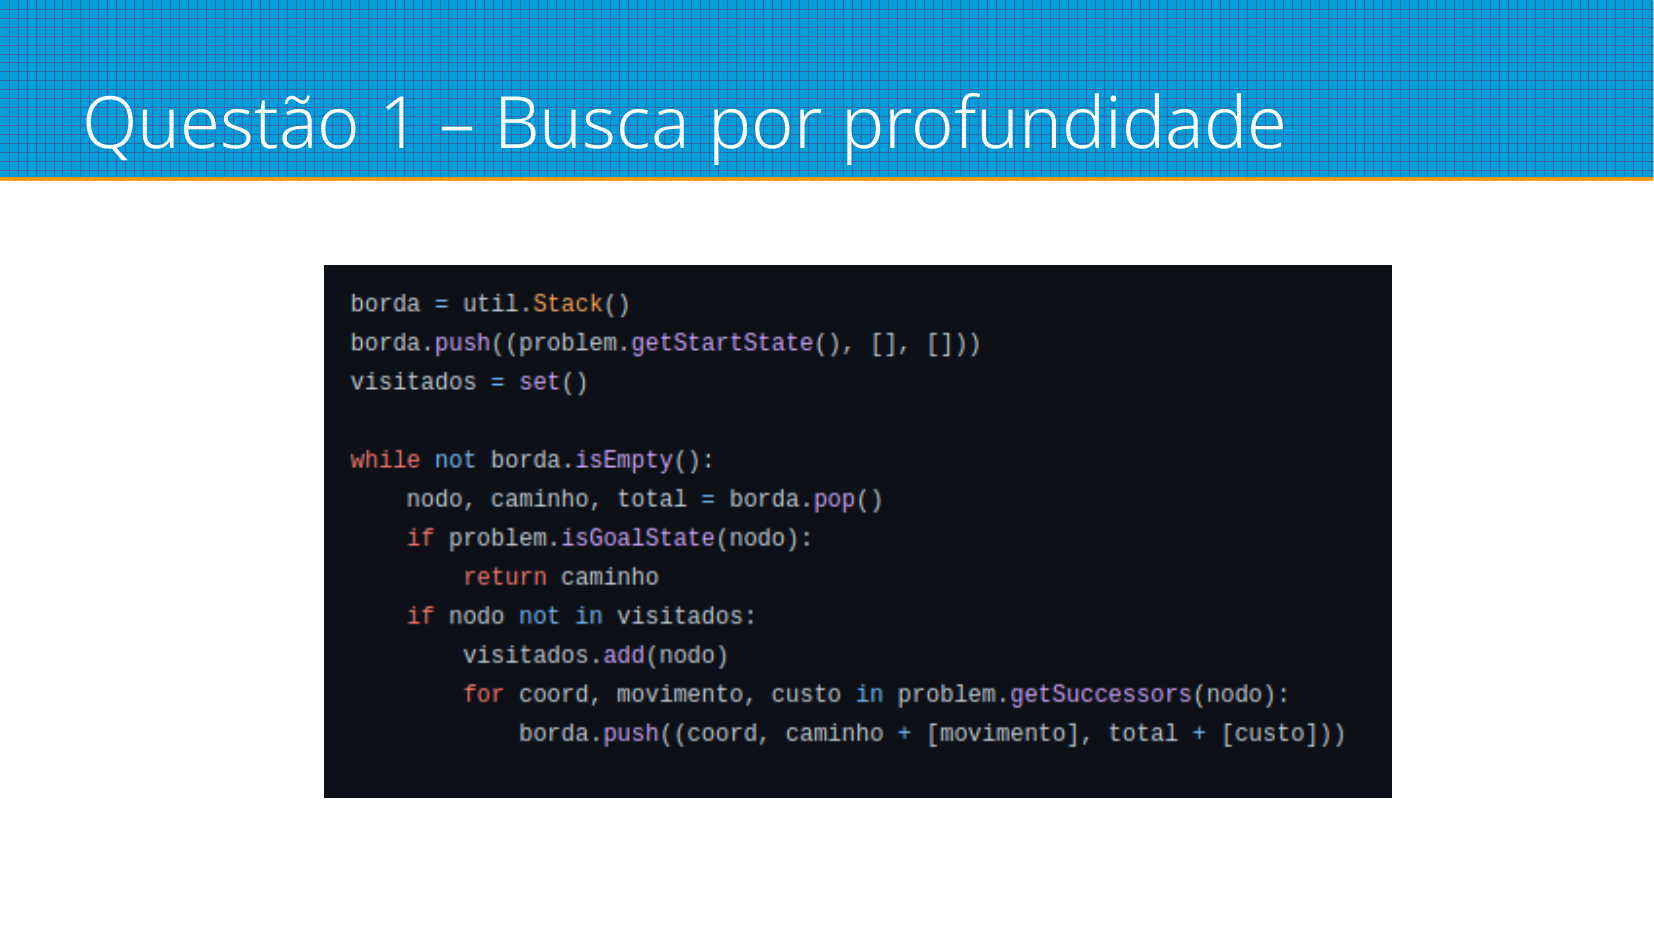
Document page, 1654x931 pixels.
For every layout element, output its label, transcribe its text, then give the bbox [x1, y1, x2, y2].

title Questão 1 – Busca por profundidade [82, 14, 1571, 171]
picture [324, 265, 1392, 798]
list [82, 236, 1563, 811]
